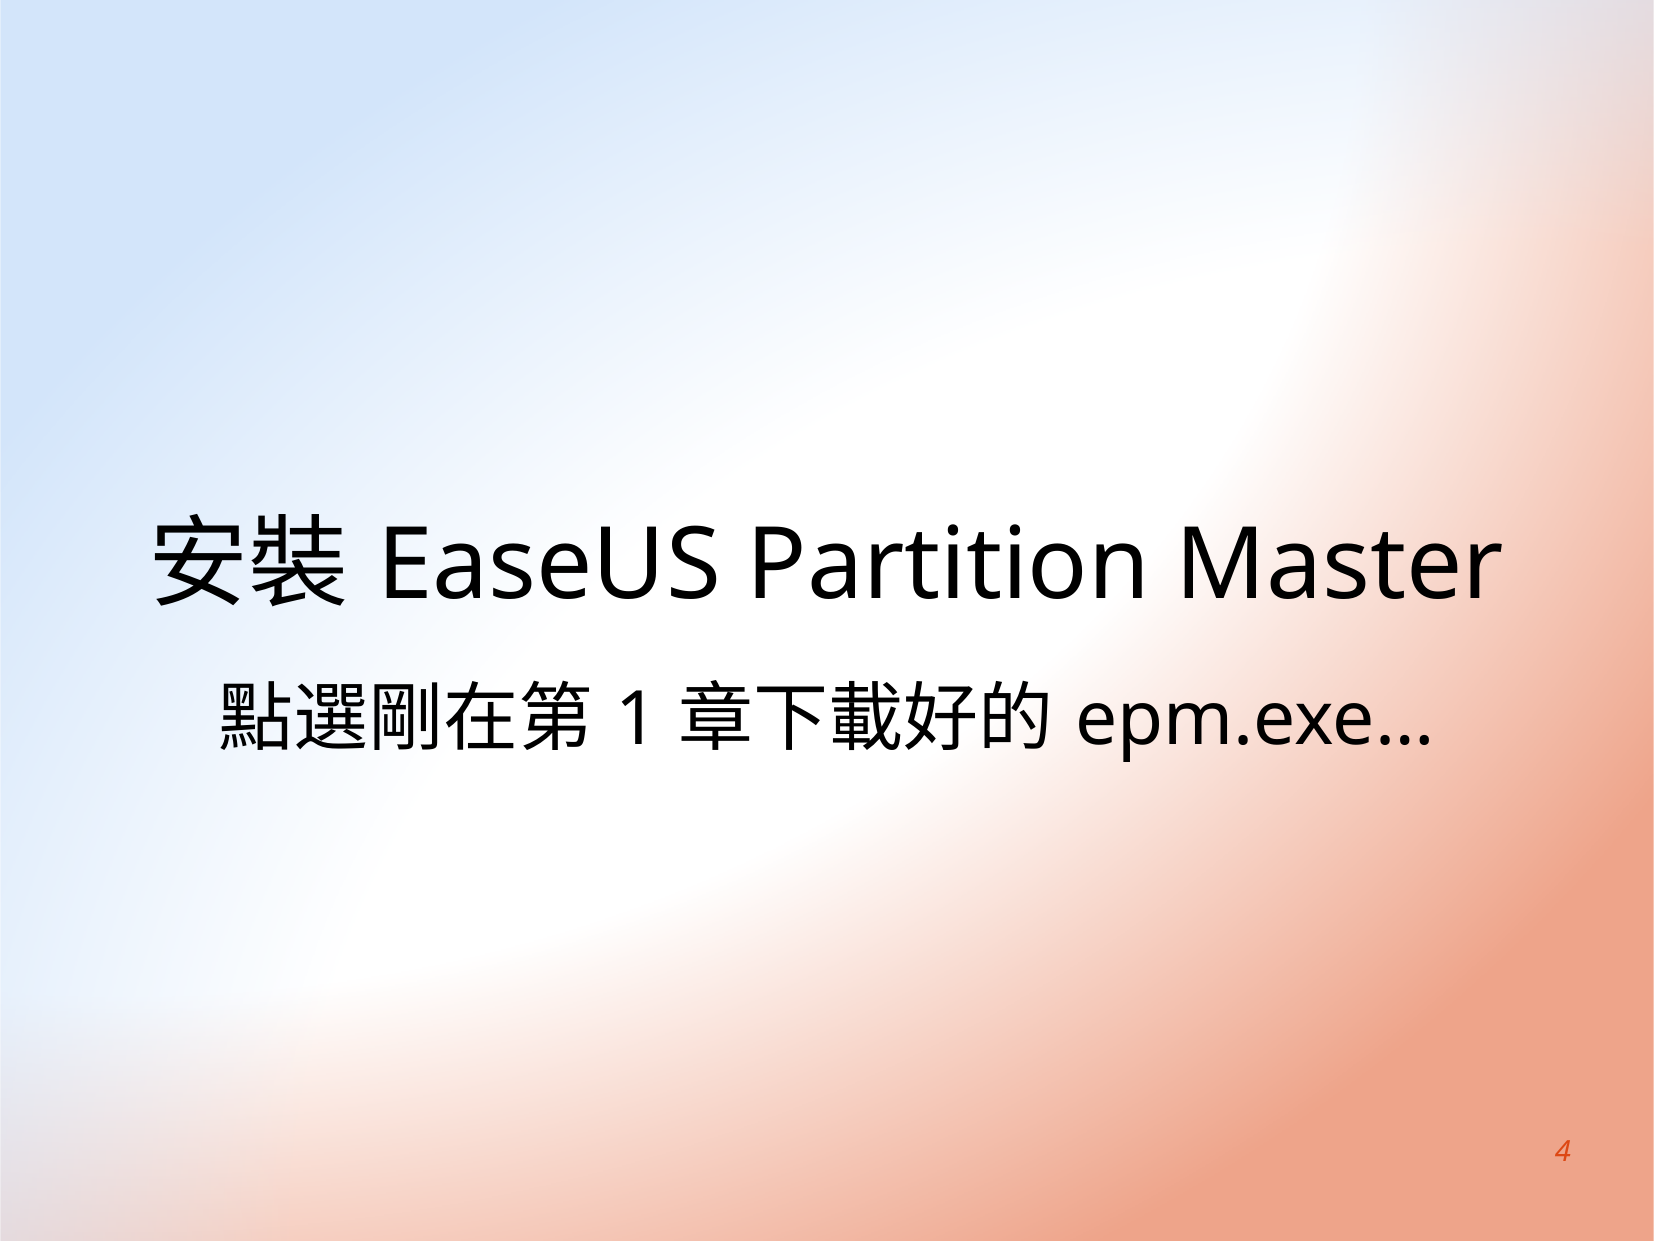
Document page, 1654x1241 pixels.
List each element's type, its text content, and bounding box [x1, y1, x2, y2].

subtitle 安裝EaseUS Partition Master 點選剛在第1章下載好的epm.exe… [82, 49, 1571, 1201]
picture [0, 0, 1654, 1241]
